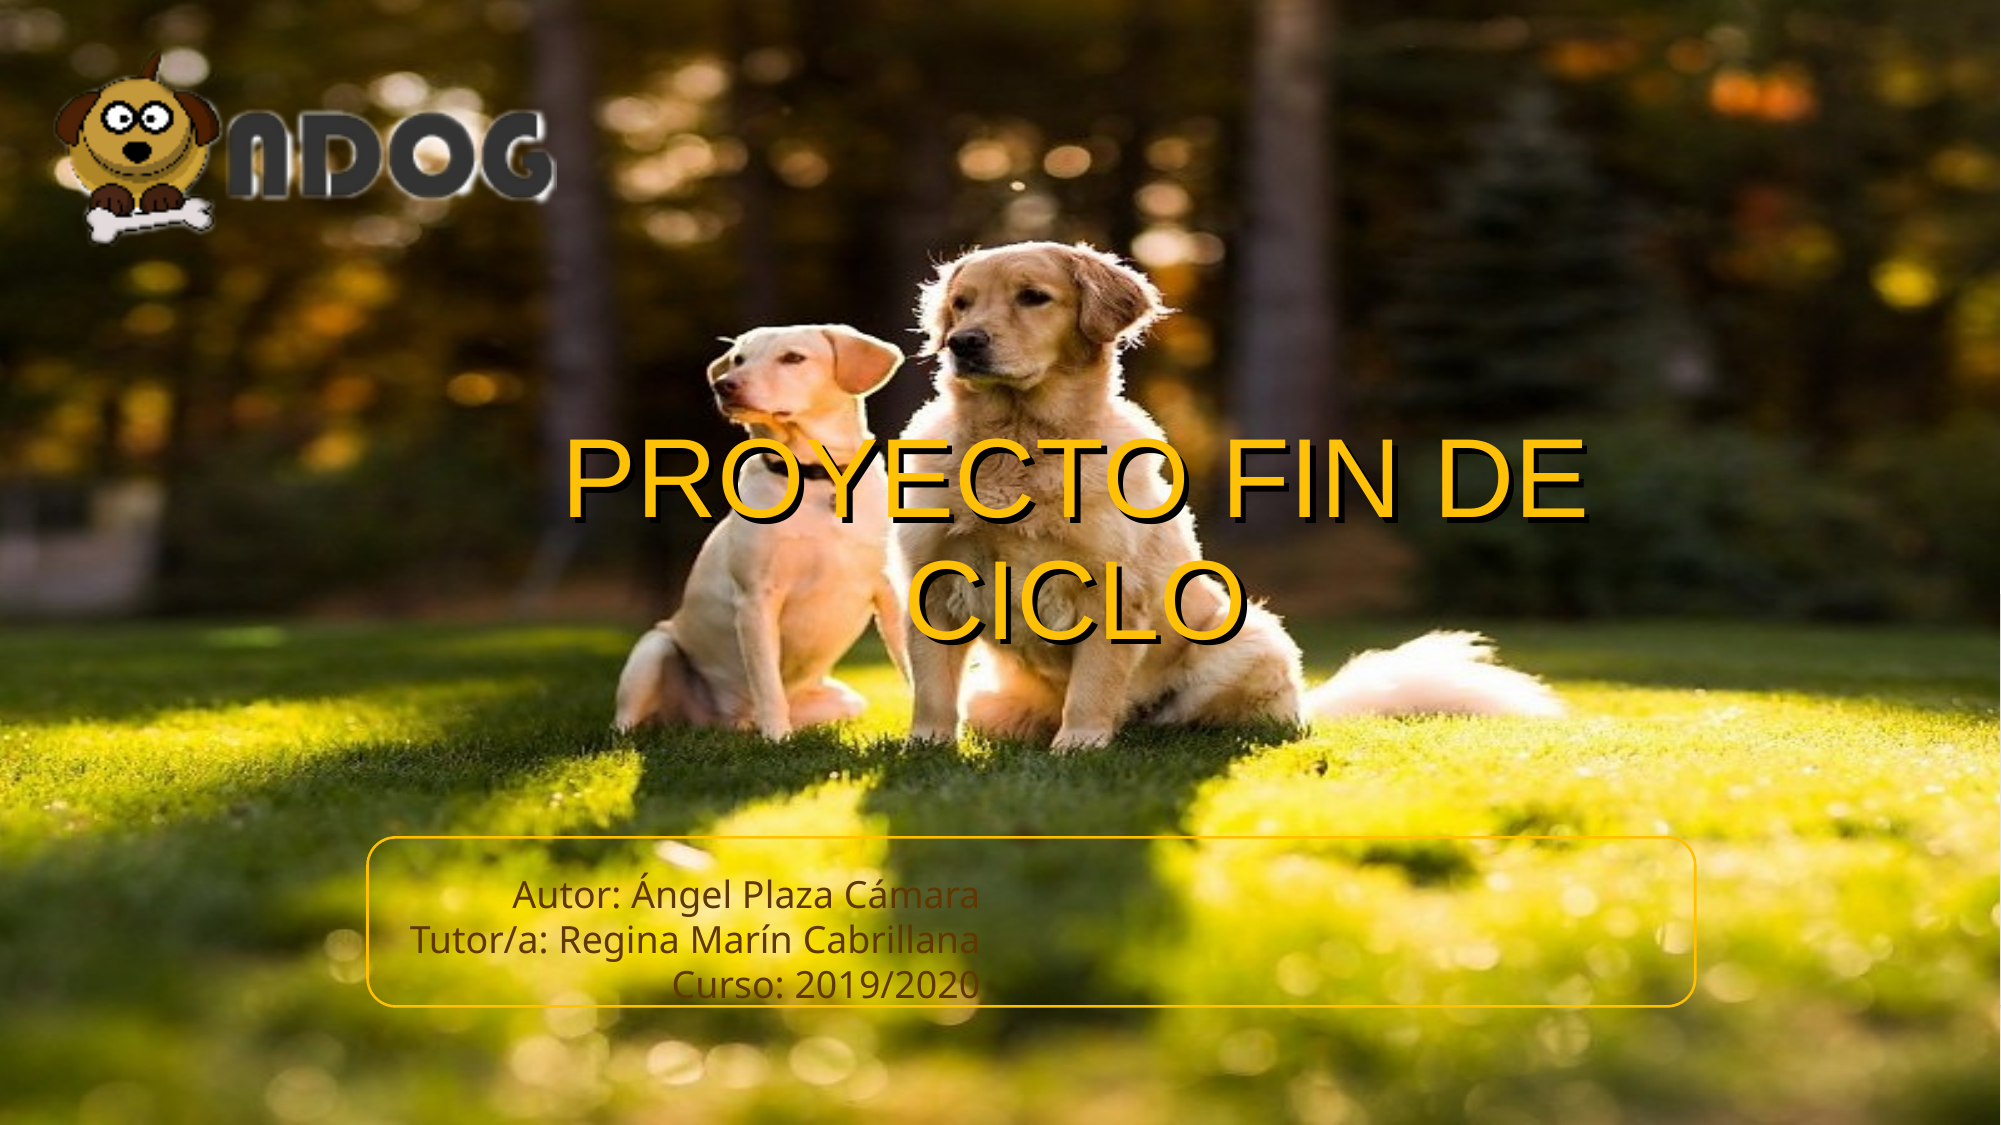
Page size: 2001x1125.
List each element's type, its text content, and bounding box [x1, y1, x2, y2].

title Proyecto fin de ciclo [367, 246, 1785, 664]
text_box Autor: Ángel Plaza Cámara Tutor/a: Regina Marín Cabrillana Curso: 2019/2020 [394, 863, 1665, 1016]
picture [0, 0, 2000, 1125]
